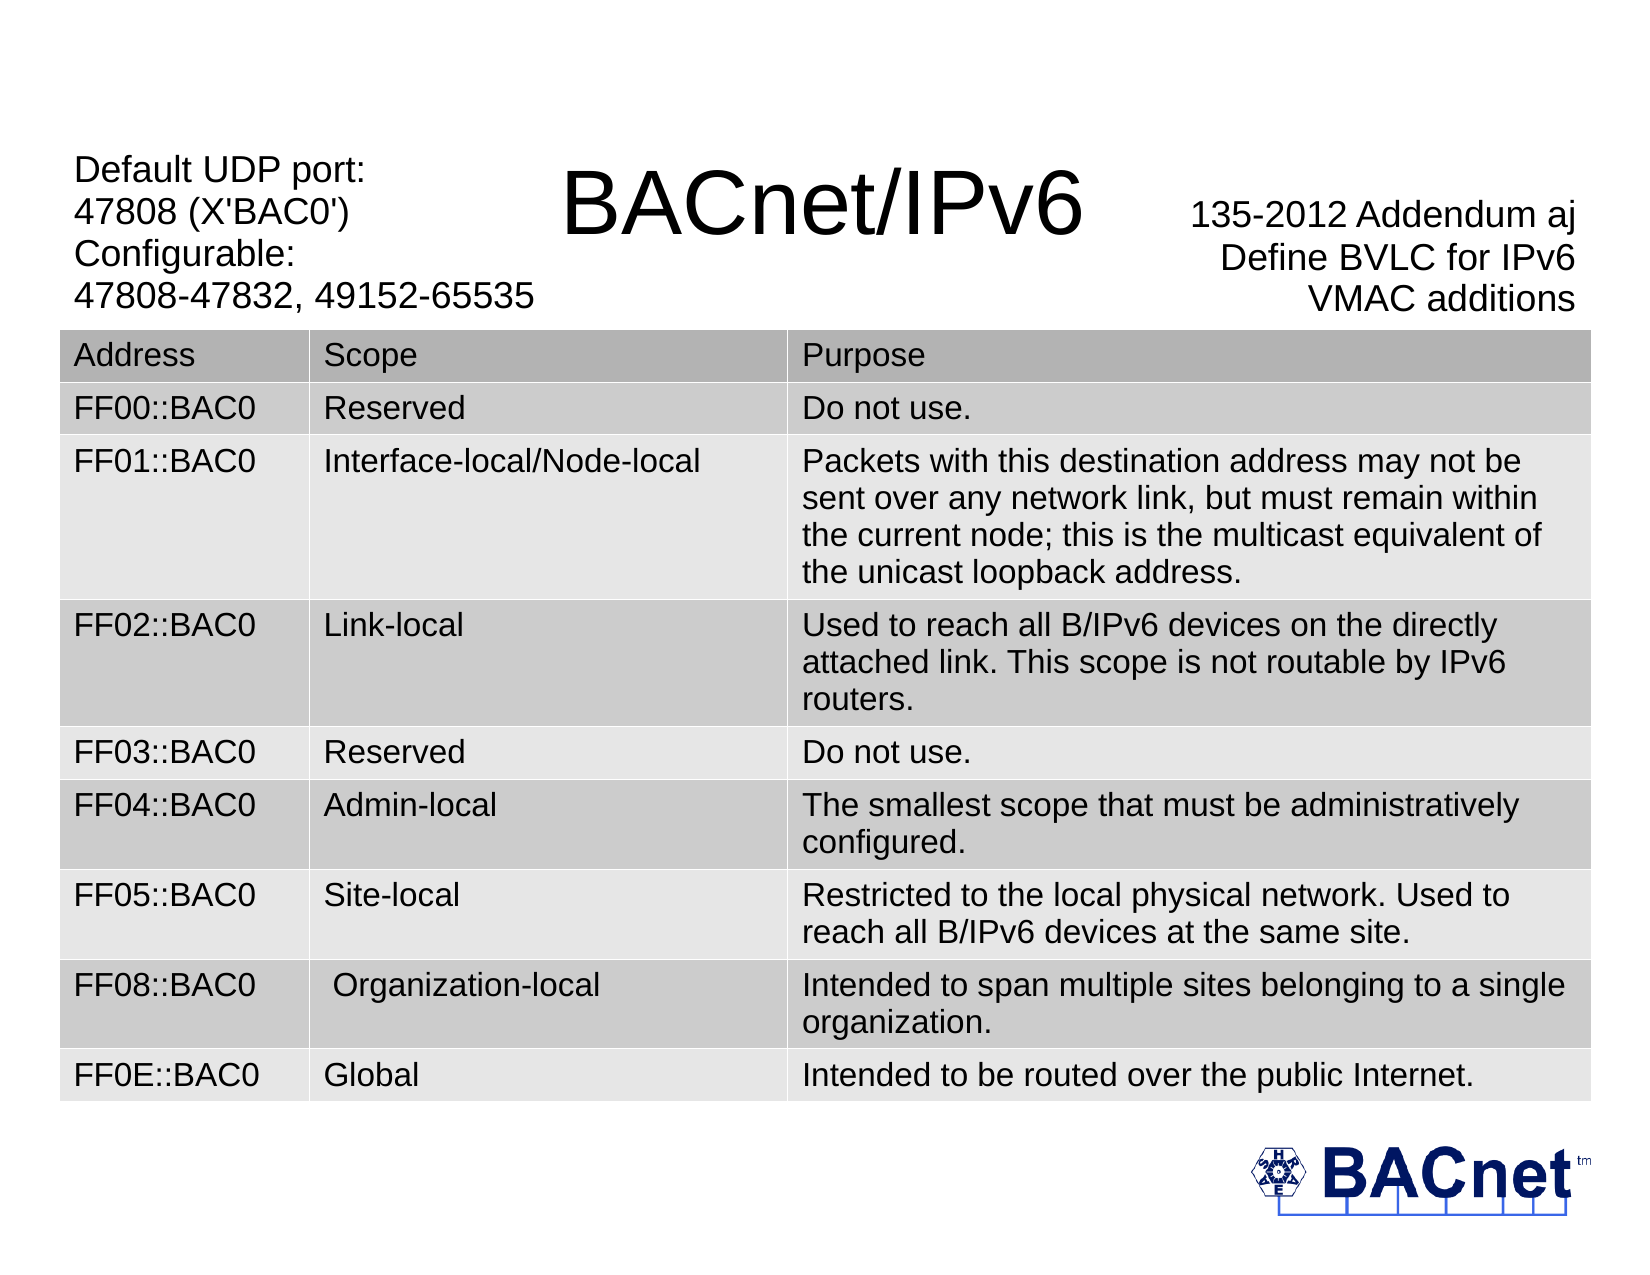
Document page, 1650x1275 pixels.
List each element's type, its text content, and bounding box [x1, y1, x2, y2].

table_cell Do not use. [788, 727, 1591, 779]
table_cell FF03::BAC0 [60, 727, 309, 779]
table_cell Intended to span multiple sites belonging to a single organization. [788, 960, 1591, 1048]
table_cell FF04::BAC0 [60, 780, 309, 869]
table_cell Link-local [310, 600, 787, 726]
table_cell Admin-local [310, 780, 787, 869]
table_cell FF08::BAC0 [60, 960, 309, 1048]
table_header Purpose [788, 330, 1591, 382]
table_cell The smallest scope that must be administratively configured. [788, 780, 1591, 869]
table_cell Restricted to the local physical network. Used to reach all B/IPv6 devices at the same site. [788, 870, 1591, 959]
table_cell Do not use. [788, 383, 1591, 434]
table_cell FF00::BAC0 [60, 383, 309, 434]
table_cell FF01::BAC0 [60, 435, 309, 599]
table_cell FF05::BAC0 [60, 870, 309, 959]
table_cell Reserved [310, 727, 787, 779]
table_cell Intended to be routed over the public Internet. [788, 1049, 1591, 1101]
table_cell Interface-local/Node-local [310, 435, 787, 599]
table_cell FF0E::BAC0 [60, 1049, 309, 1101]
table_header Scope [310, 330, 787, 382]
table_cell Site-local [310, 870, 787, 959]
text_box Default UDP port: 47808 (X'BAC0') Configurable: 47808-47832, 49152-65535 [59, 141, 555, 325]
title BACnet/IPv6 [134, 113, 1513, 292]
table_cell Organization-local [310, 960, 787, 1048]
table_cell Reserved [310, 383, 787, 434]
picture [1251, 1146, 1591, 1216]
table_cell Packets with this destination address may not be sent over any network link, but must remain within the current node; this is the multicast equivalent of the unicast loopback address. [788, 435, 1591, 599]
text_box 135-2012 Addendum aj Define BVLC for IPv6 VMAC additions [1133, 186, 1591, 328]
table_header Address [60, 330, 309, 382]
table_cell Global [310, 1049, 787, 1101]
table_cell Used to reach all B/IPv6 devices on the directly attached link. This scope is not routable by IPv6 routers. [788, 600, 1591, 726]
table_cell FF02::BAC0 [60, 600, 309, 726]
